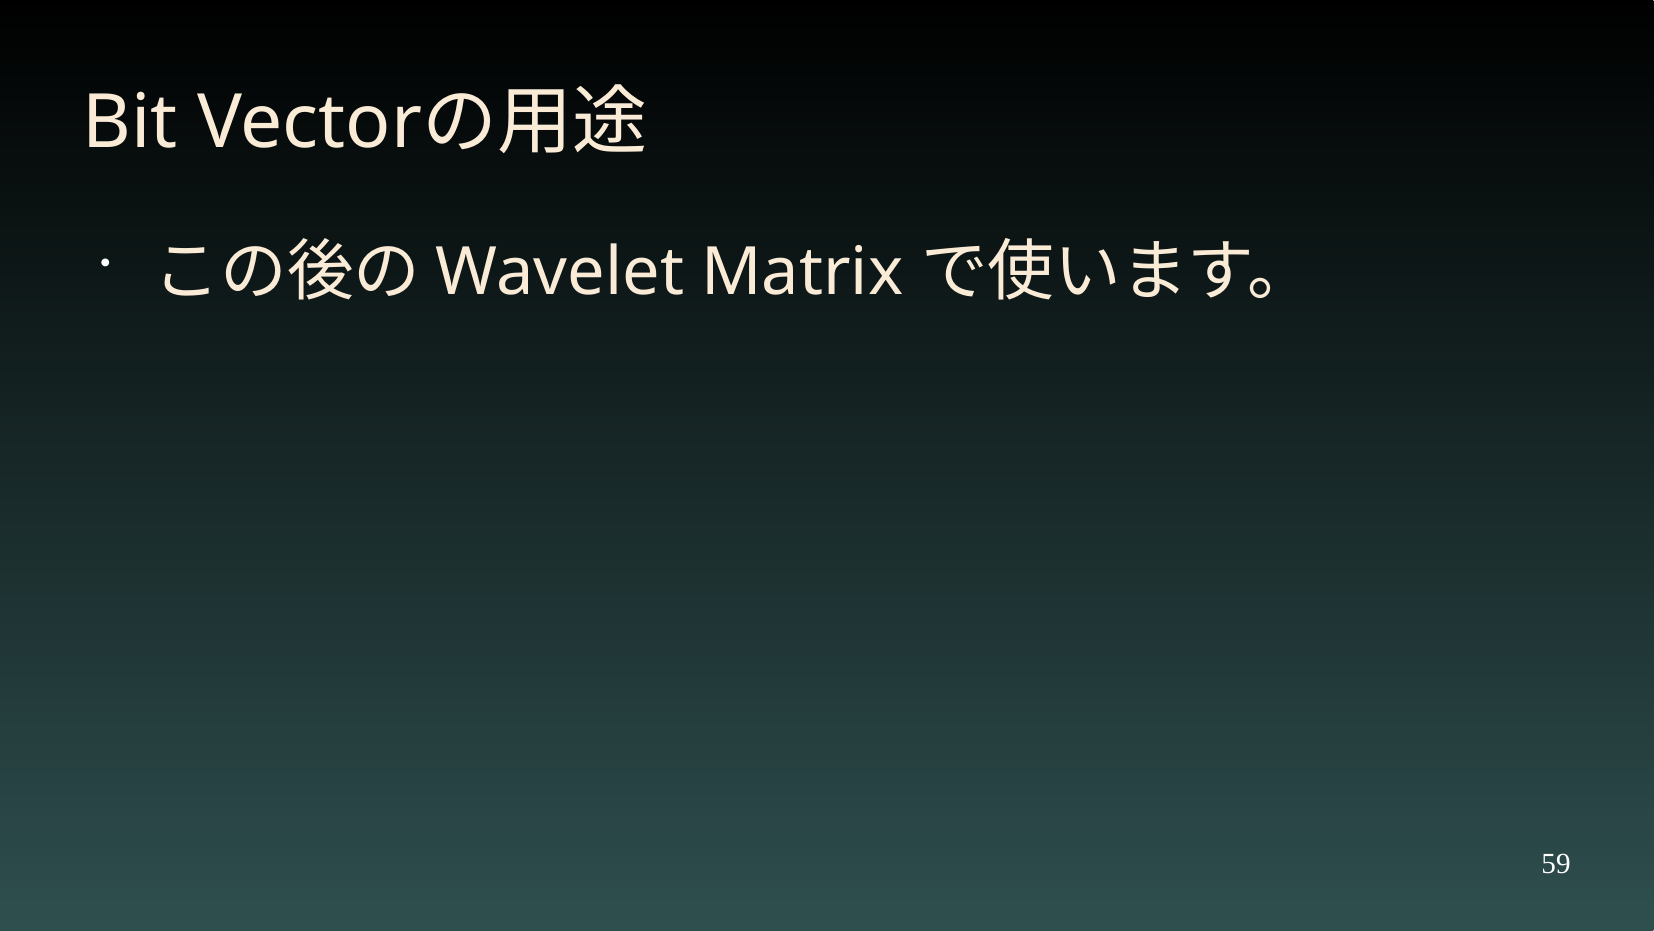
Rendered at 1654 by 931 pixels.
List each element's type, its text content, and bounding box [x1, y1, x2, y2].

list この後の Wavelet Matrix で使います。 [82, 217, 1571, 898]
title Bit Vectorの用途 [82, 37, 969, 193]
